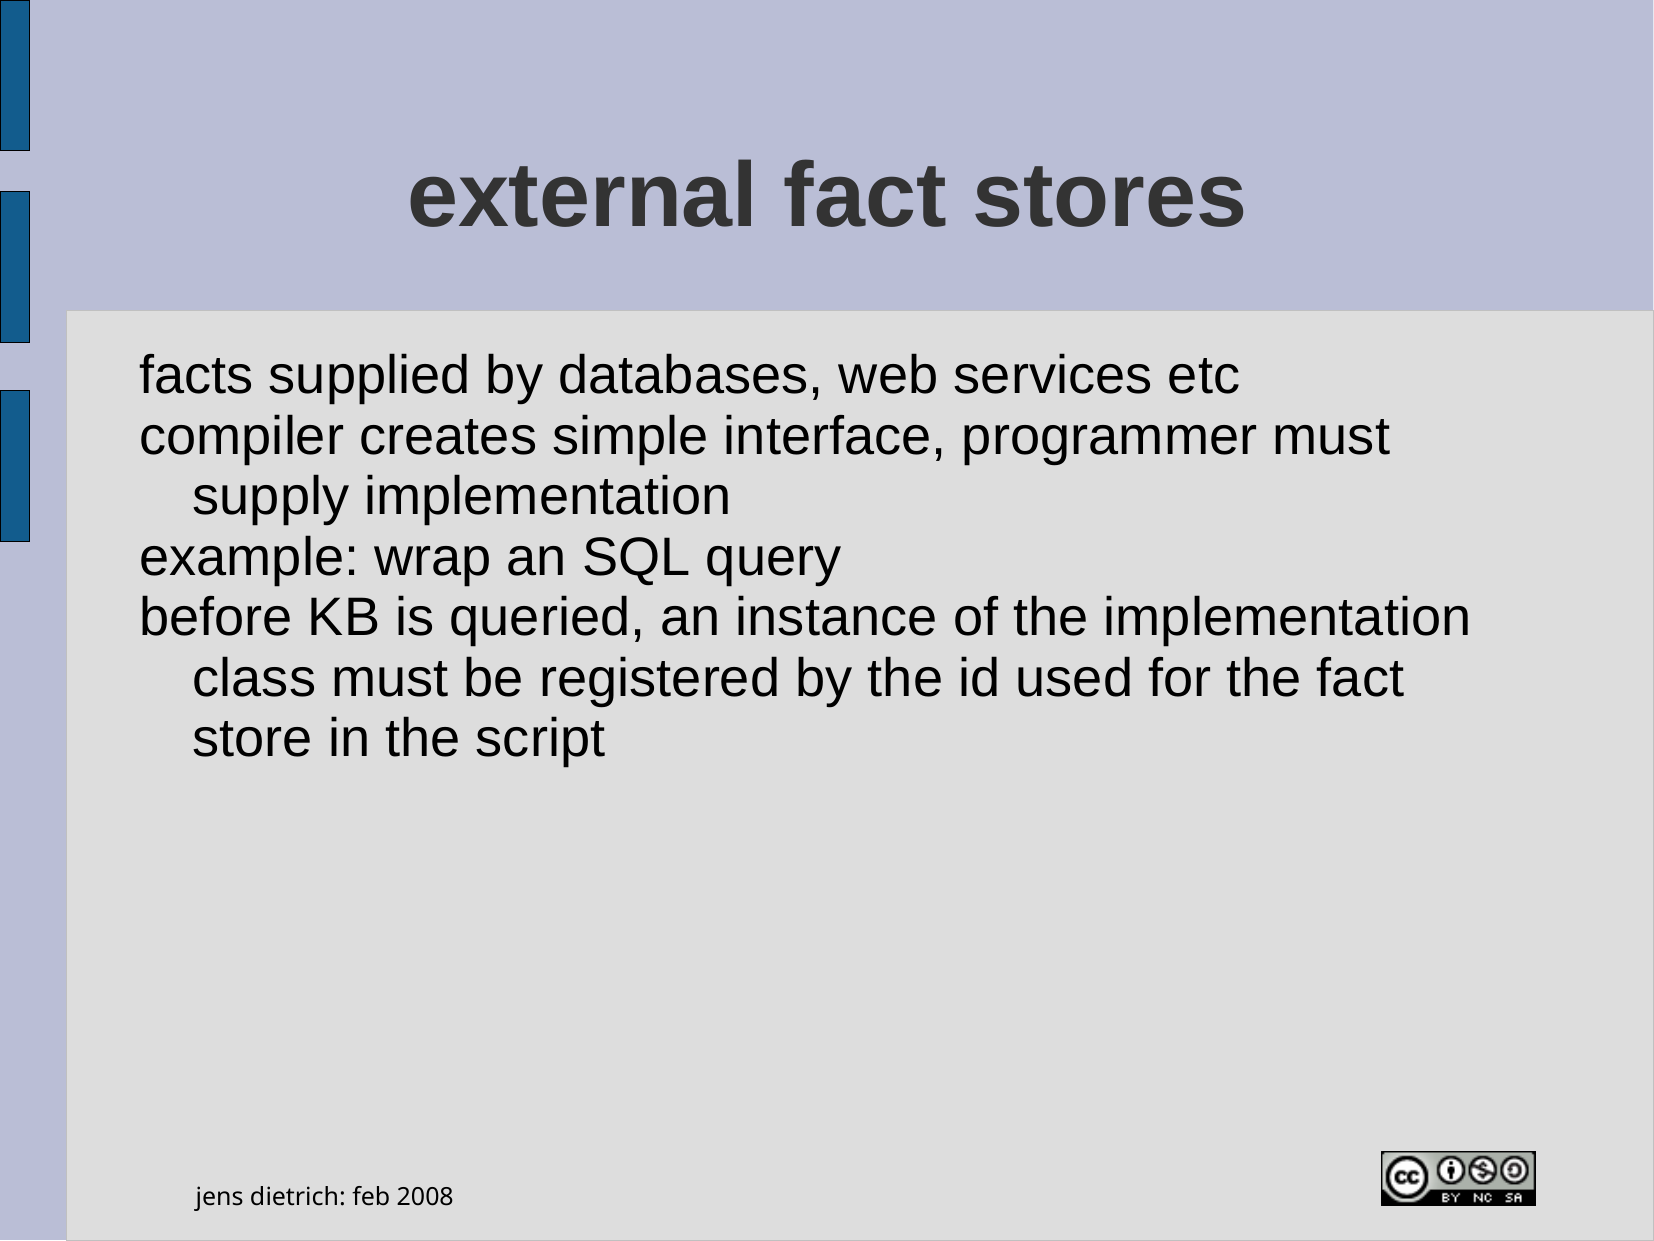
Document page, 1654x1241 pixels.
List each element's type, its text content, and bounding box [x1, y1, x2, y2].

title external fact stores [121, 91, 1534, 299]
list facts supplied by databases, web services etc compiler creates simple interface, programmer must supply implementation example: wrap an SQL query before KB is queried, an instance of the implementation class must be registered by the id used for the fact store in the script [121, 344, 1534, 1127]
picture [1381, 1151, 1536, 1206]
